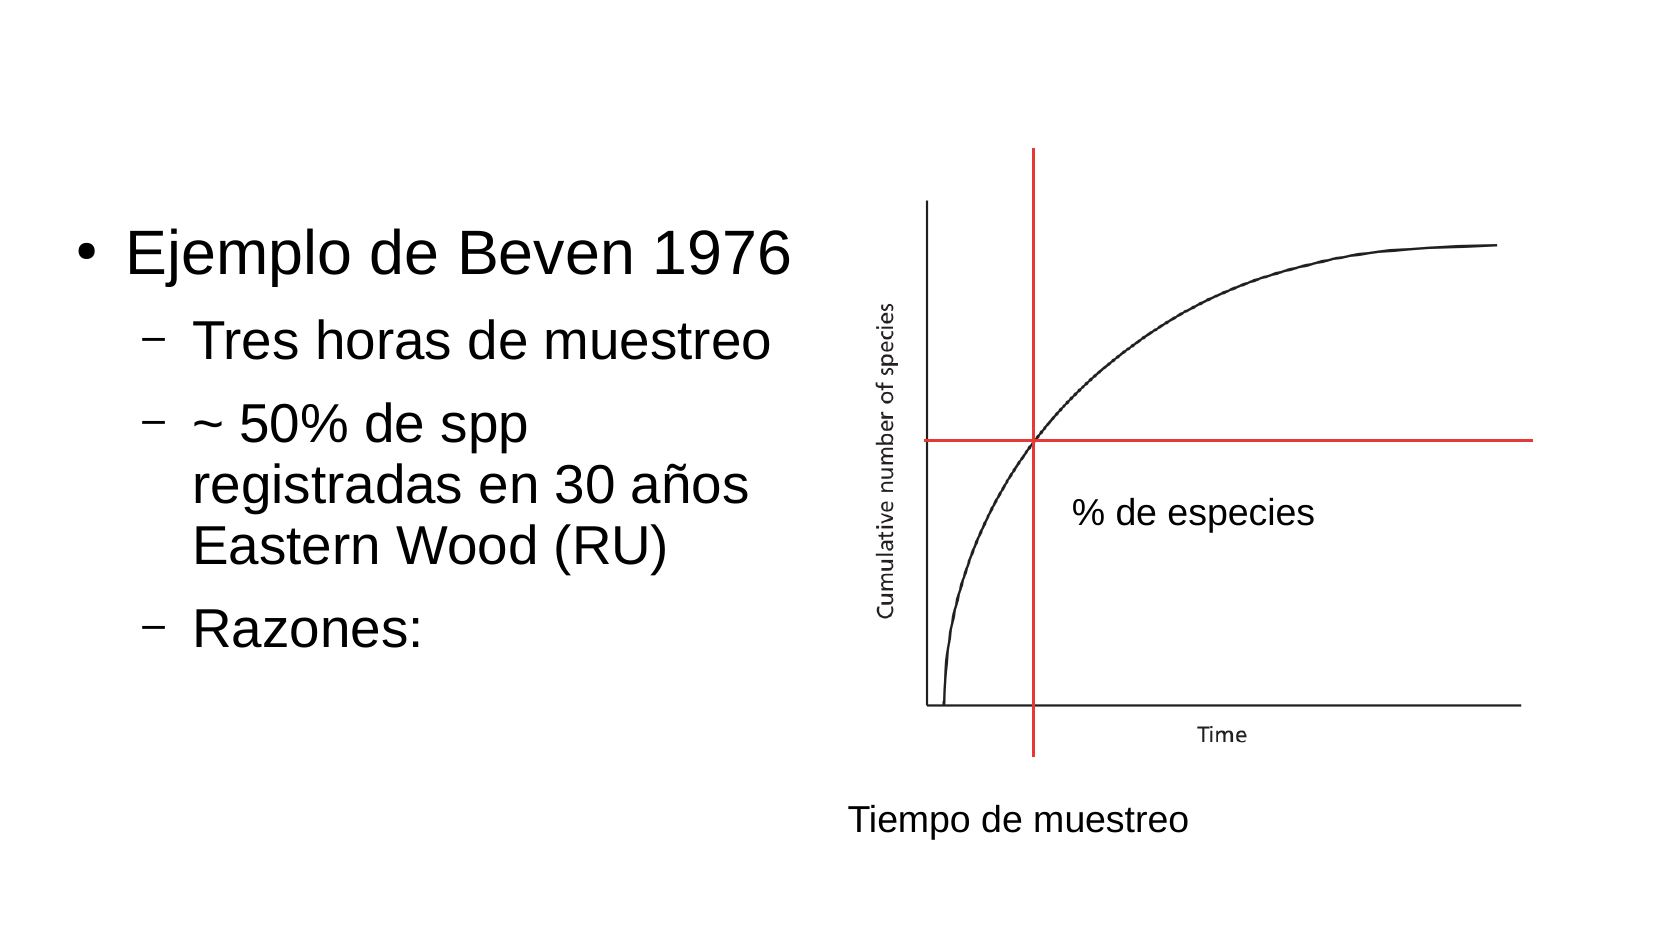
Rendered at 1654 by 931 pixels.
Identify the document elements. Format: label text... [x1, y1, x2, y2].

text_box % de especies [1057, 484, 1331, 542]
list Ejemplo de Beven 1976 Tres horas de muestreo ~ 50% de spp registradas en 30 años Eastern Wood (RU) Razones: [59, 217, 798, 758]
picture [838, 165, 1032, 757]
text_box Tiempo de muestreo [832, 791, 1205, 849]
picture [1035, 165, 1636, 757]
